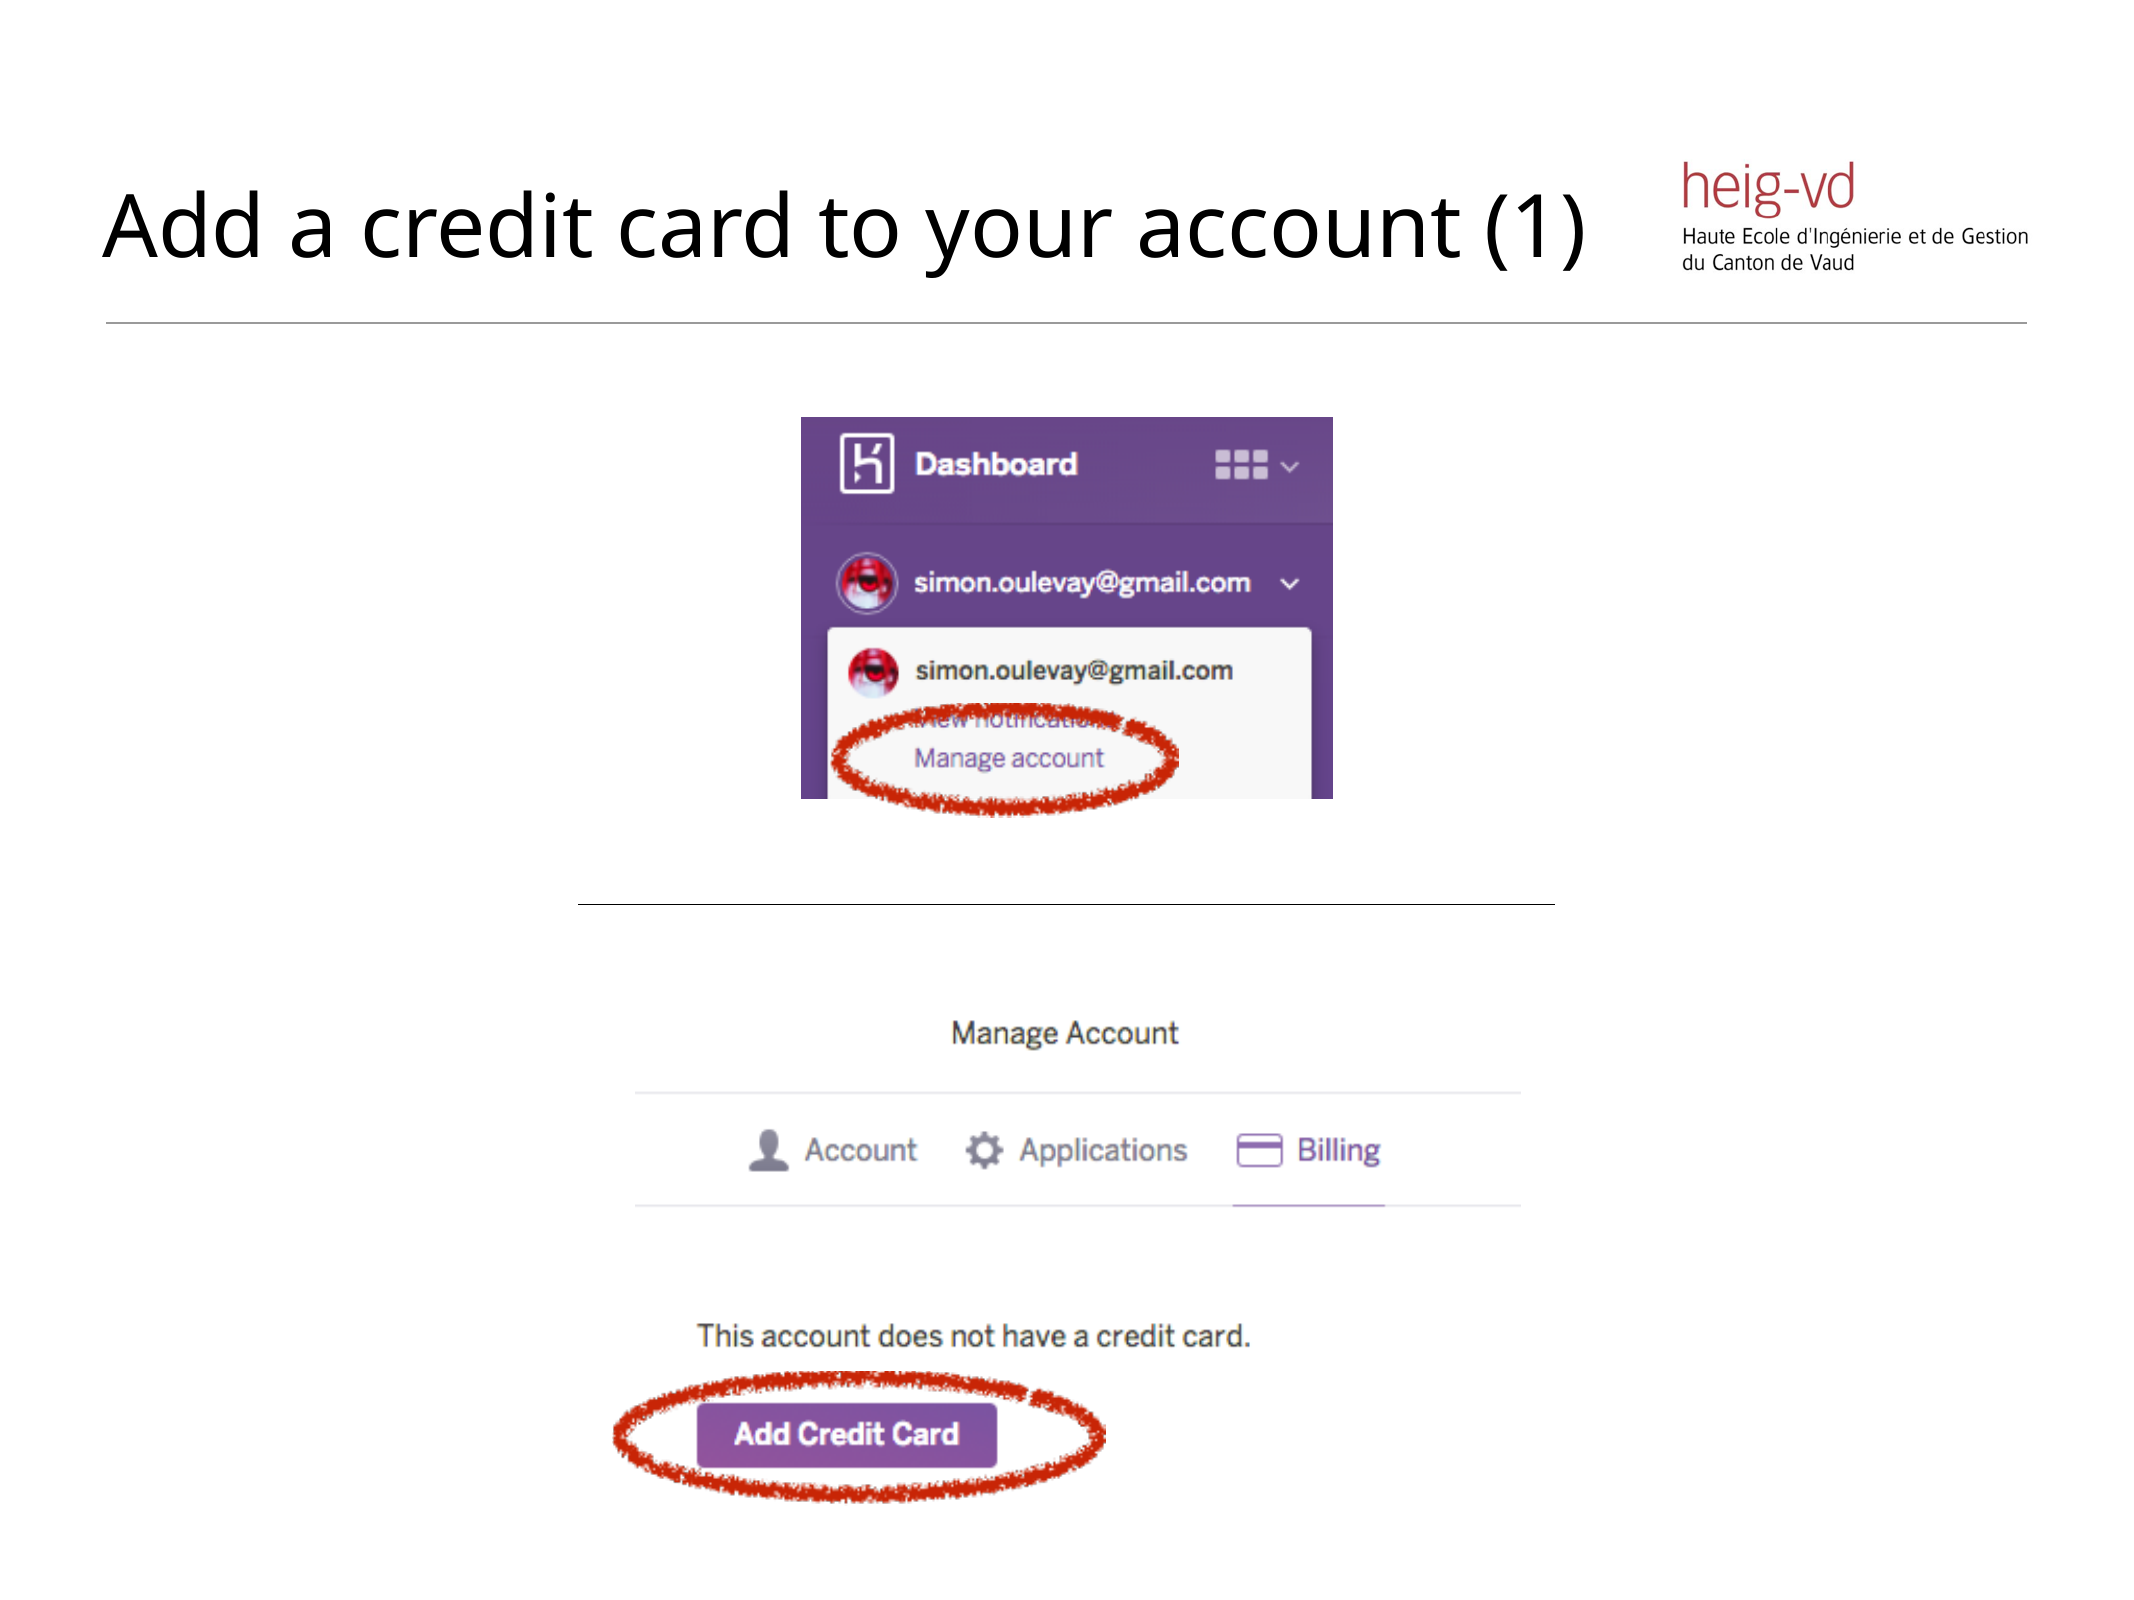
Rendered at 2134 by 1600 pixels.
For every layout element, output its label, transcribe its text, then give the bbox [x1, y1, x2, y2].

picture [801, 417, 1333, 818]
title Add a credit card to your account (1) [93, 54, 2040, 284]
picture [612, 990, 1521, 1506]
